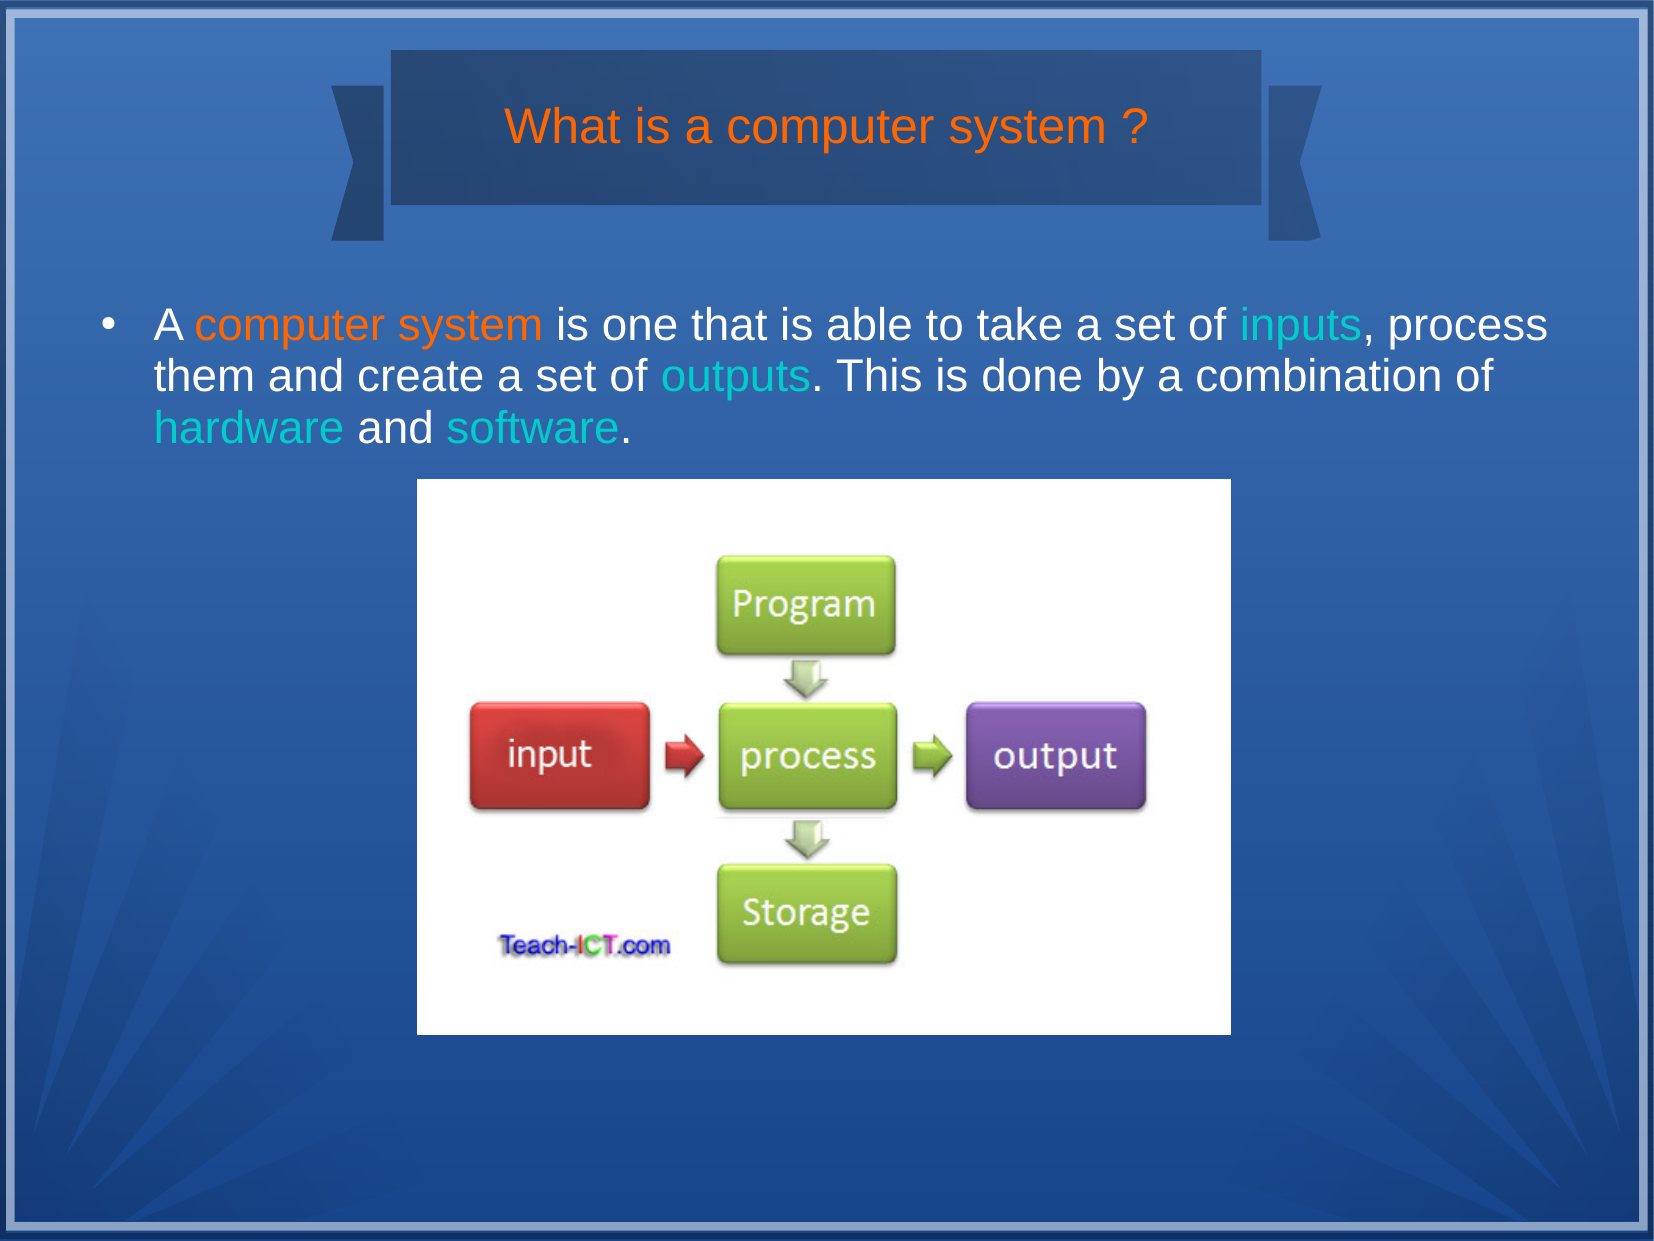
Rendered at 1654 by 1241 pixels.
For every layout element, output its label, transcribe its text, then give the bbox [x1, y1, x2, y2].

picture [417, 479, 1231, 1035]
list A computer system is one that is able to take a set of inputs, process them and create a set of outputs. This is done by a combination of hardware and software. [82, 299, 1571, 1241]
title What is a computer system ? [389, 47, 1264, 205]
